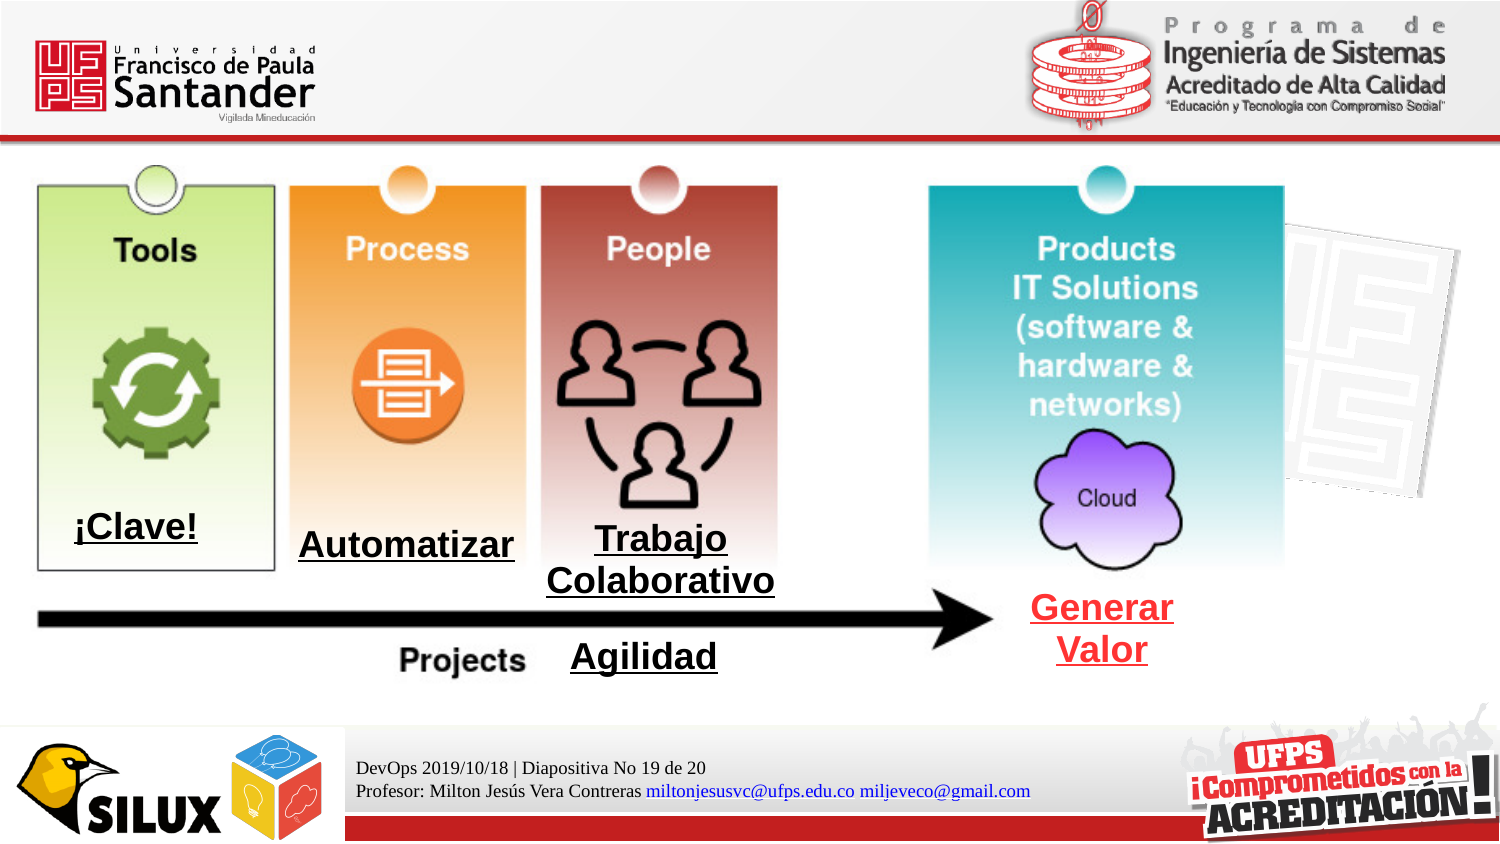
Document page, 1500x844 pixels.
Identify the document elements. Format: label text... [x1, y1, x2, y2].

picture [20, 33, 324, 131]
picture [11, 734, 329, 842]
text_box Trabajo Colaborativo [531, 510, 792, 615]
picture [1180, 702, 1500, 844]
picture [18, 165, 1453, 686]
picture [1023, 0, 1445, 135]
text_box Agilidad [555, 628, 756, 686]
text_box Generar Valor [1015, 578, 1217, 678]
text_box Automatizar [283, 516, 532, 579]
text_box ¡Clave! [59, 498, 260, 556]
